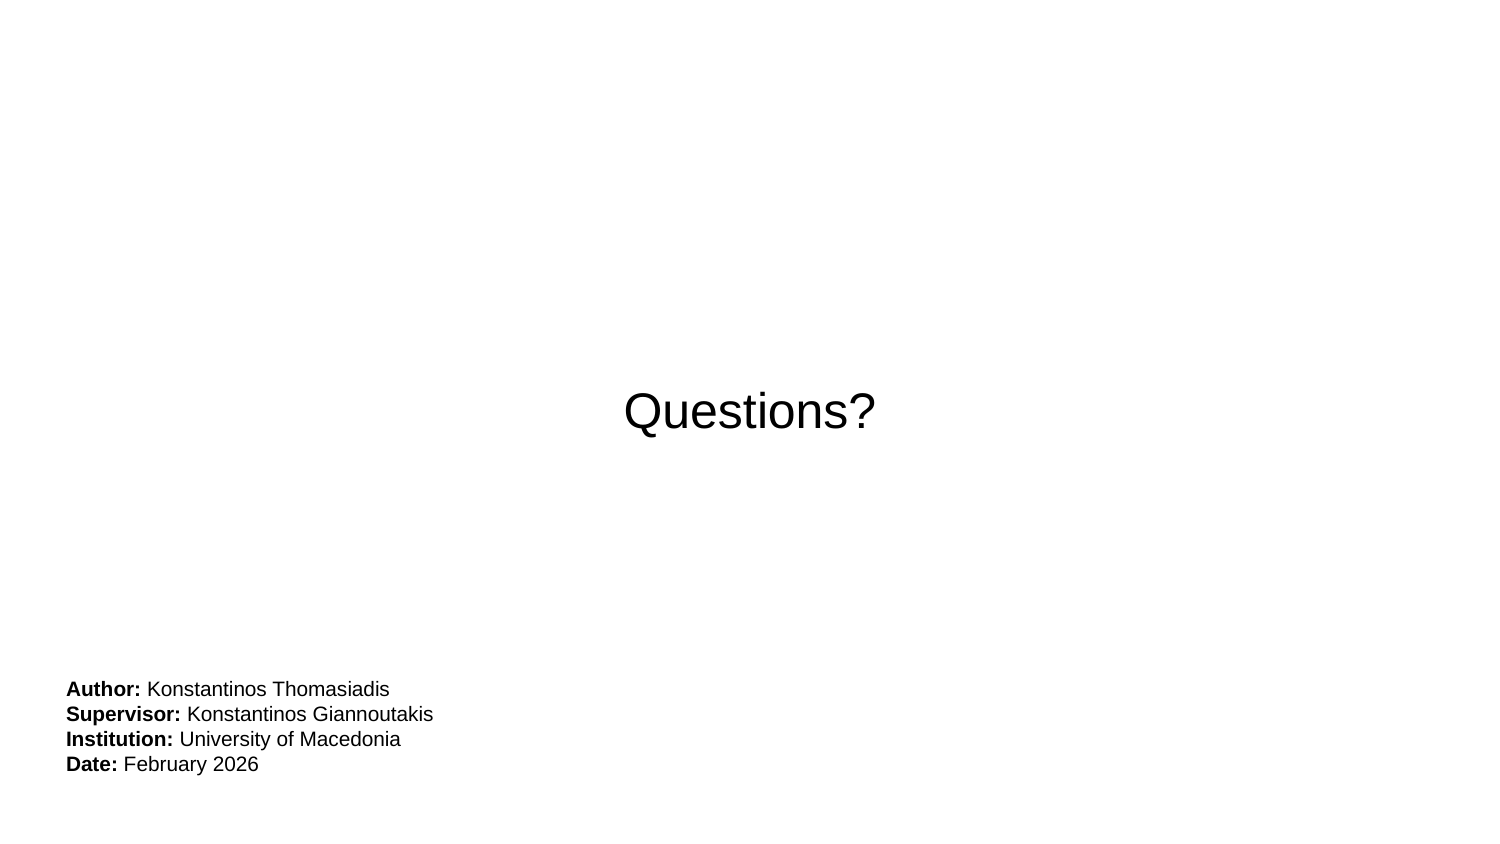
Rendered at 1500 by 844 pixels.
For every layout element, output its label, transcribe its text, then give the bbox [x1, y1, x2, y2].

subtitle Author: Konstantinos Thomasiadis Supervisor: Konstantinos Giannoutakis Institution: University of Macedonia Date: February 2026 [51, 661, 1449, 791]
title Questions? [51, 345, 1449, 454]
